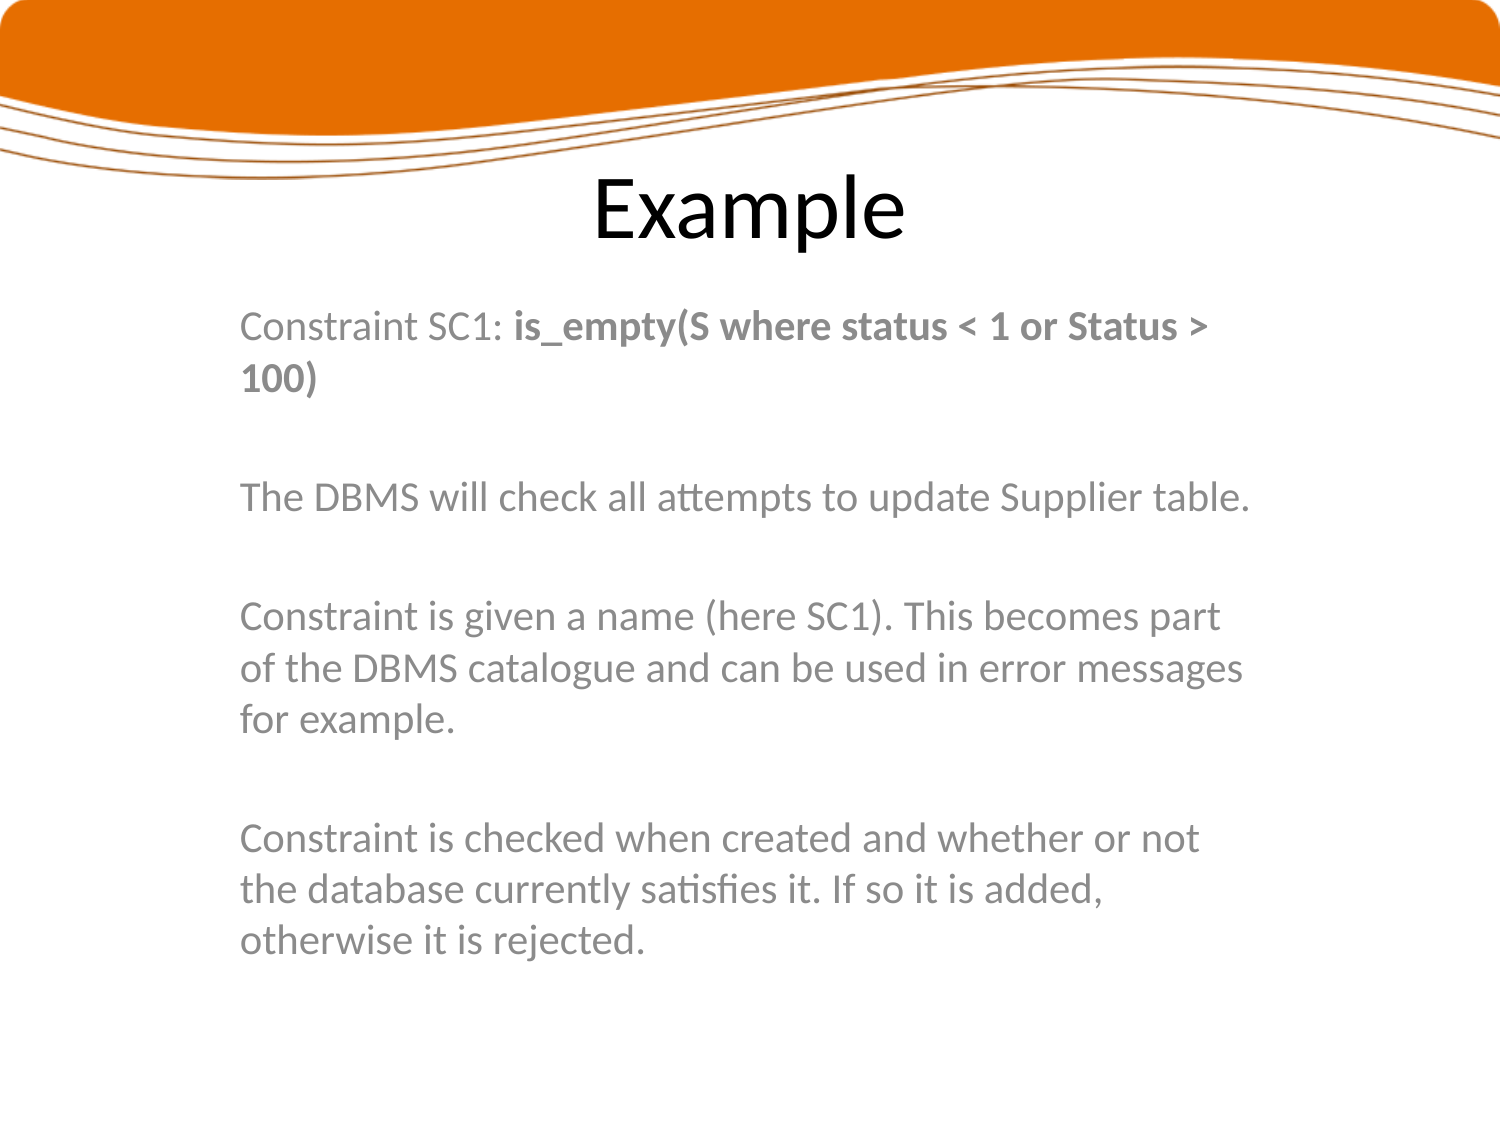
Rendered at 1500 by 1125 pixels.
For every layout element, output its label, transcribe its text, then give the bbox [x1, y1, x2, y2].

picture [0, 0, 1500, 180]
text_box Example [75, 125, 1425, 279]
text_box Constraint SC1: is_empty(S where status < 1 or Status > 100) The DBMS will check all attempts to update Supplier table. Constraint is given a name (here SC1). This becomes part of the DBMS catalogue and can be used in error messages for example. Constraint is checked when created and whether or not the database currently satisfies it. If so it is added, otherwise it is rejected. [225, 290, 1275, 988]
